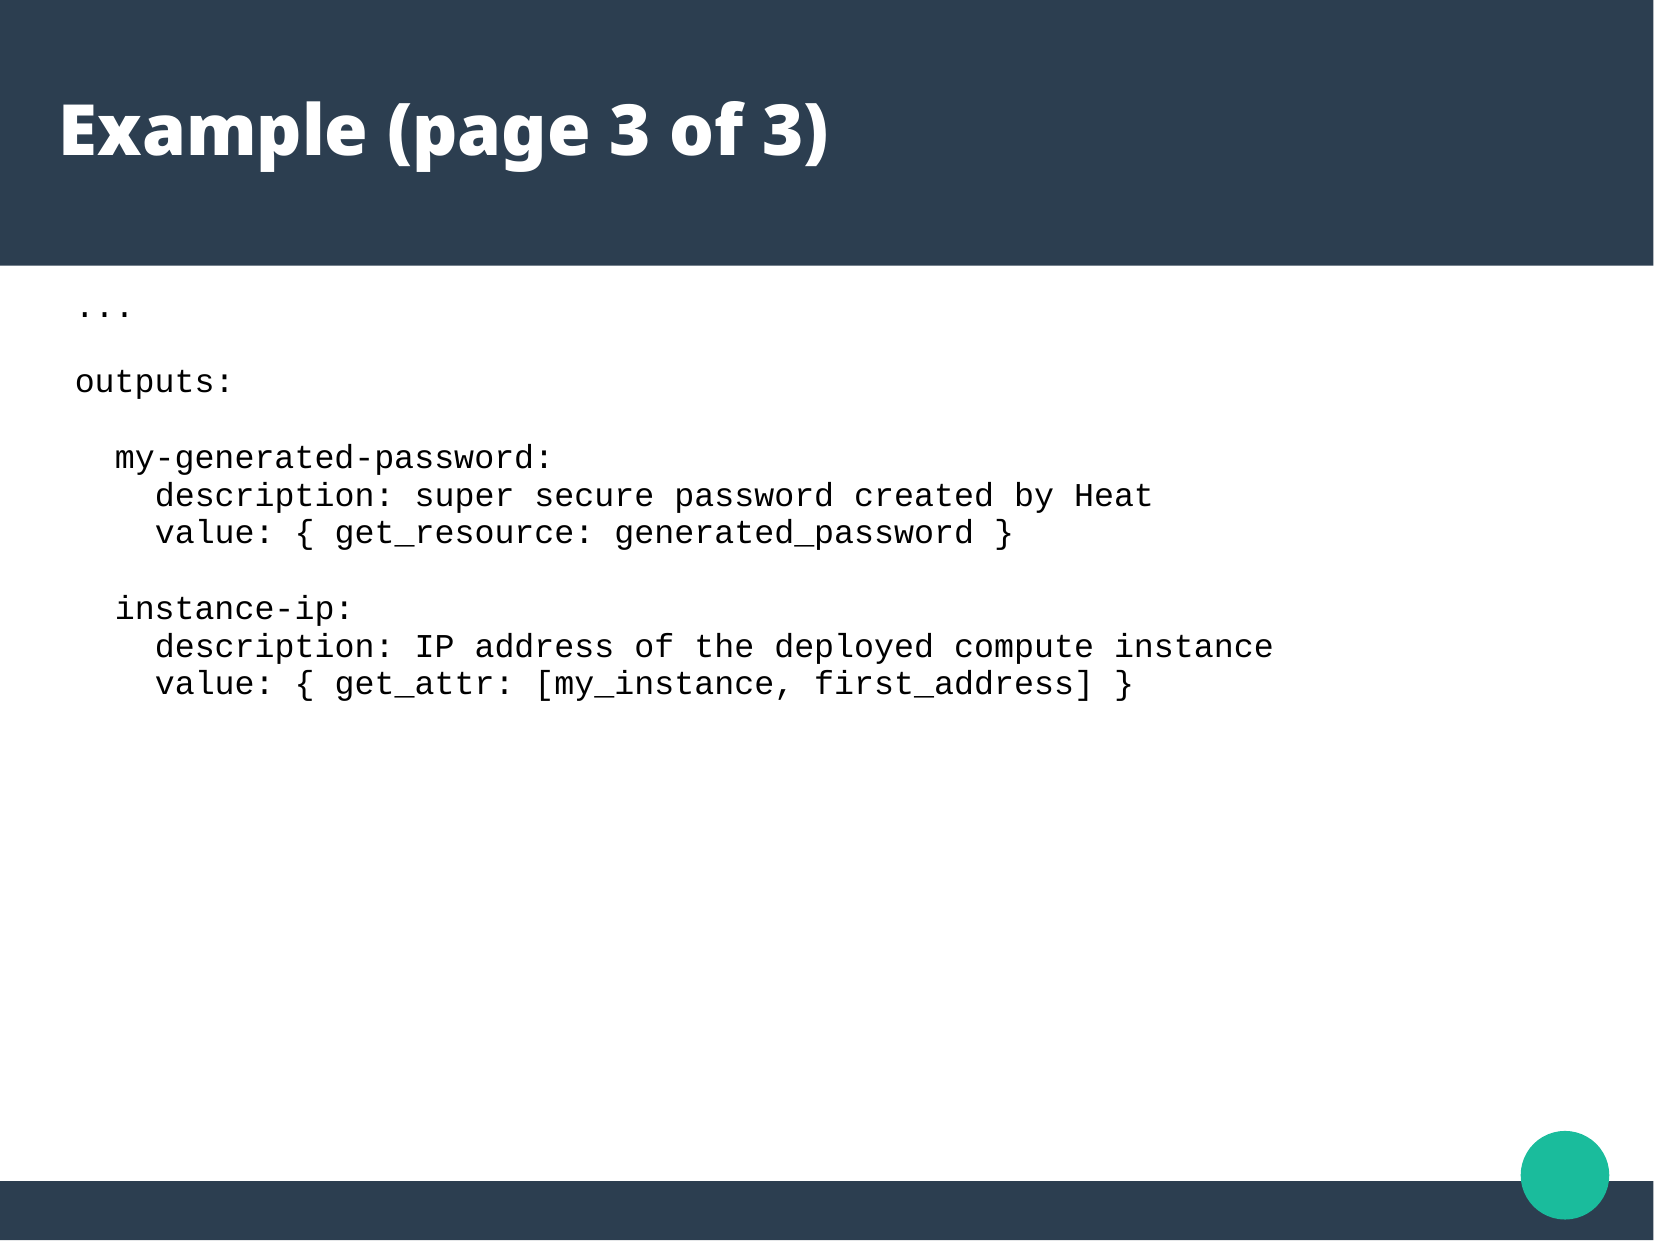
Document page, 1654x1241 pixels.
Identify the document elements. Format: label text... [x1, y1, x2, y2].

text_box ... outputs: my-generated-password: description: super secure password created by Heat value: { get_resource: generated_password } instance-ip: description: IP address of the deployed compute instance value: { get_attr: [my_instance, first_address] } [60, 282, 1591, 826]
title Example (page 3 of 3) [59, 49, 1595, 207]
